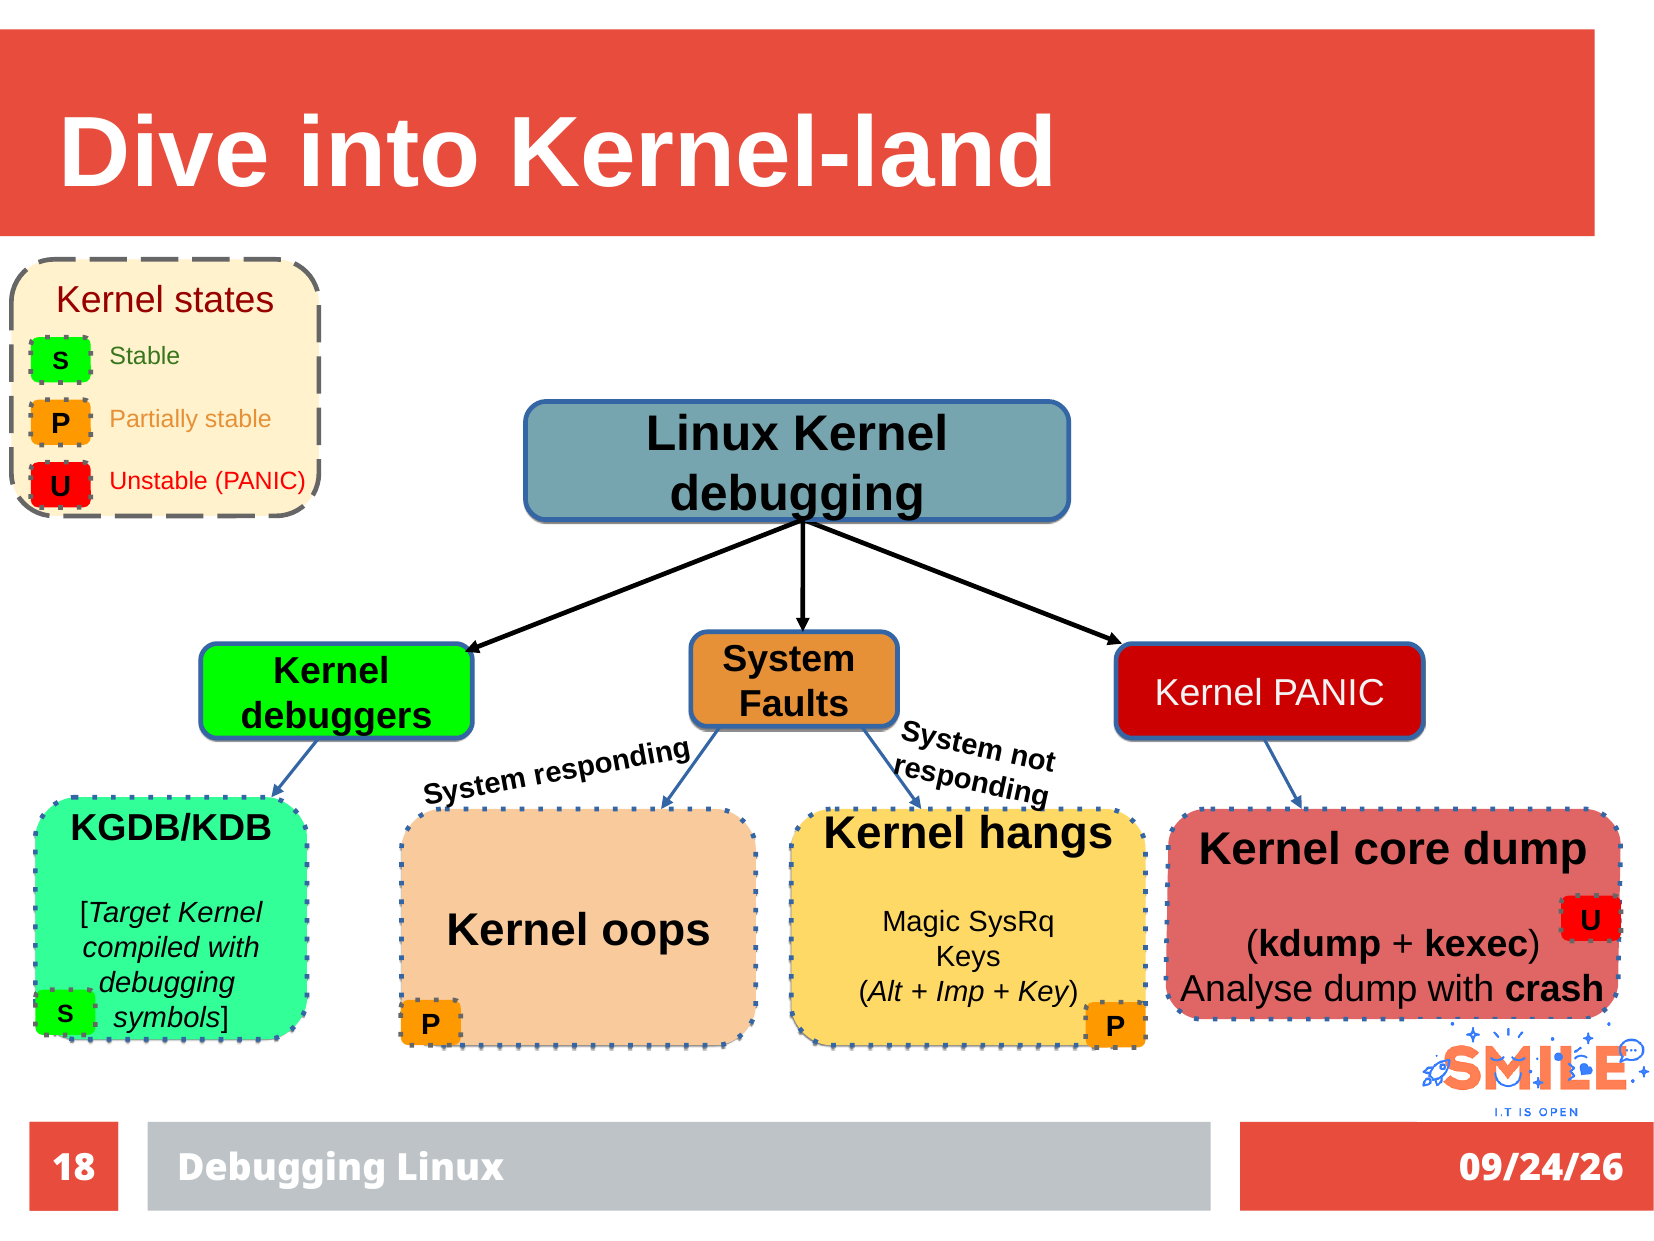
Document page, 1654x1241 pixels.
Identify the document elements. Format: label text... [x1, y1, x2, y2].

text_box Linux Kernel debugging [525, 401, 1069, 520]
text_box Kernel oops [401, 808, 756, 1046]
text_box P [400, 999, 461, 1046]
text_box System Faults [690, 631, 898, 727]
text_box KGDB/KDB [Target Kernel compiled with debugging symbols] [35, 797, 307, 1040]
text_box Unstable (PANIC) [94, 449, 330, 486]
text_box S [30, 337, 91, 383]
text_box Kernel core dump (kdump + kexec) Analyse dump with crash [1165, 808, 1621, 1020]
text_box S [35, 989, 96, 1036]
text_box Kernel debuggers [200, 643, 473, 739]
text_box System not responding [884, 693, 1273, 820]
text_box P [1085, 1002, 1146, 1048]
text_box Kernel hangs Magic SysRq Keys (Alt + Imp + Key) [791, 808, 1146, 1046]
text_box Kernel states [11, 259, 319, 516]
text_box Stable [94, 324, 225, 361]
text_box P [30, 399, 91, 445]
picture [1417, 1019, 1653, 1122]
text_box Kernel PANIC [1116, 643, 1424, 739]
text_box Partially stable [94, 387, 402, 423]
text_box U [1561, 895, 1622, 941]
text_box System responding [402, 704, 735, 810]
text_box U [30, 462, 91, 508]
text_box Dive into Kernel-land [58, 58, 1595, 207]
